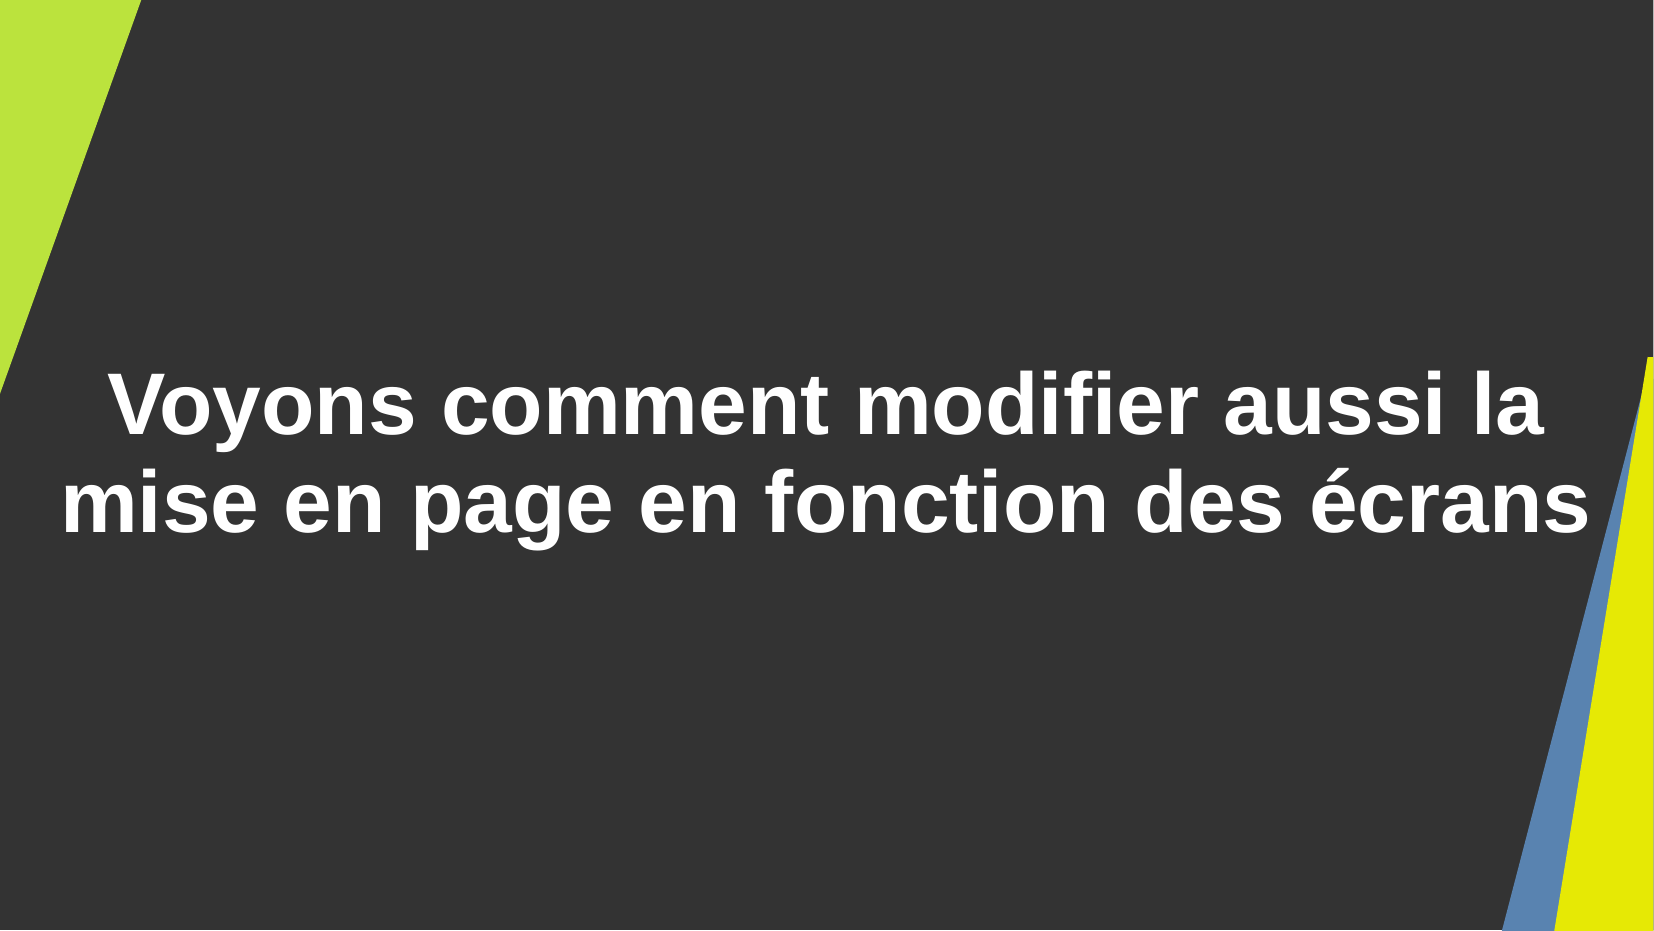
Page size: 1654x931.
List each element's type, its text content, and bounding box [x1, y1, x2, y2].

title Voyons comment modifier aussi la mise en page en fonction des écrans [31, 355, 1622, 576]
text_box [0, 0, 142, 394]
text_box [1501, 356, 1654, 931]
